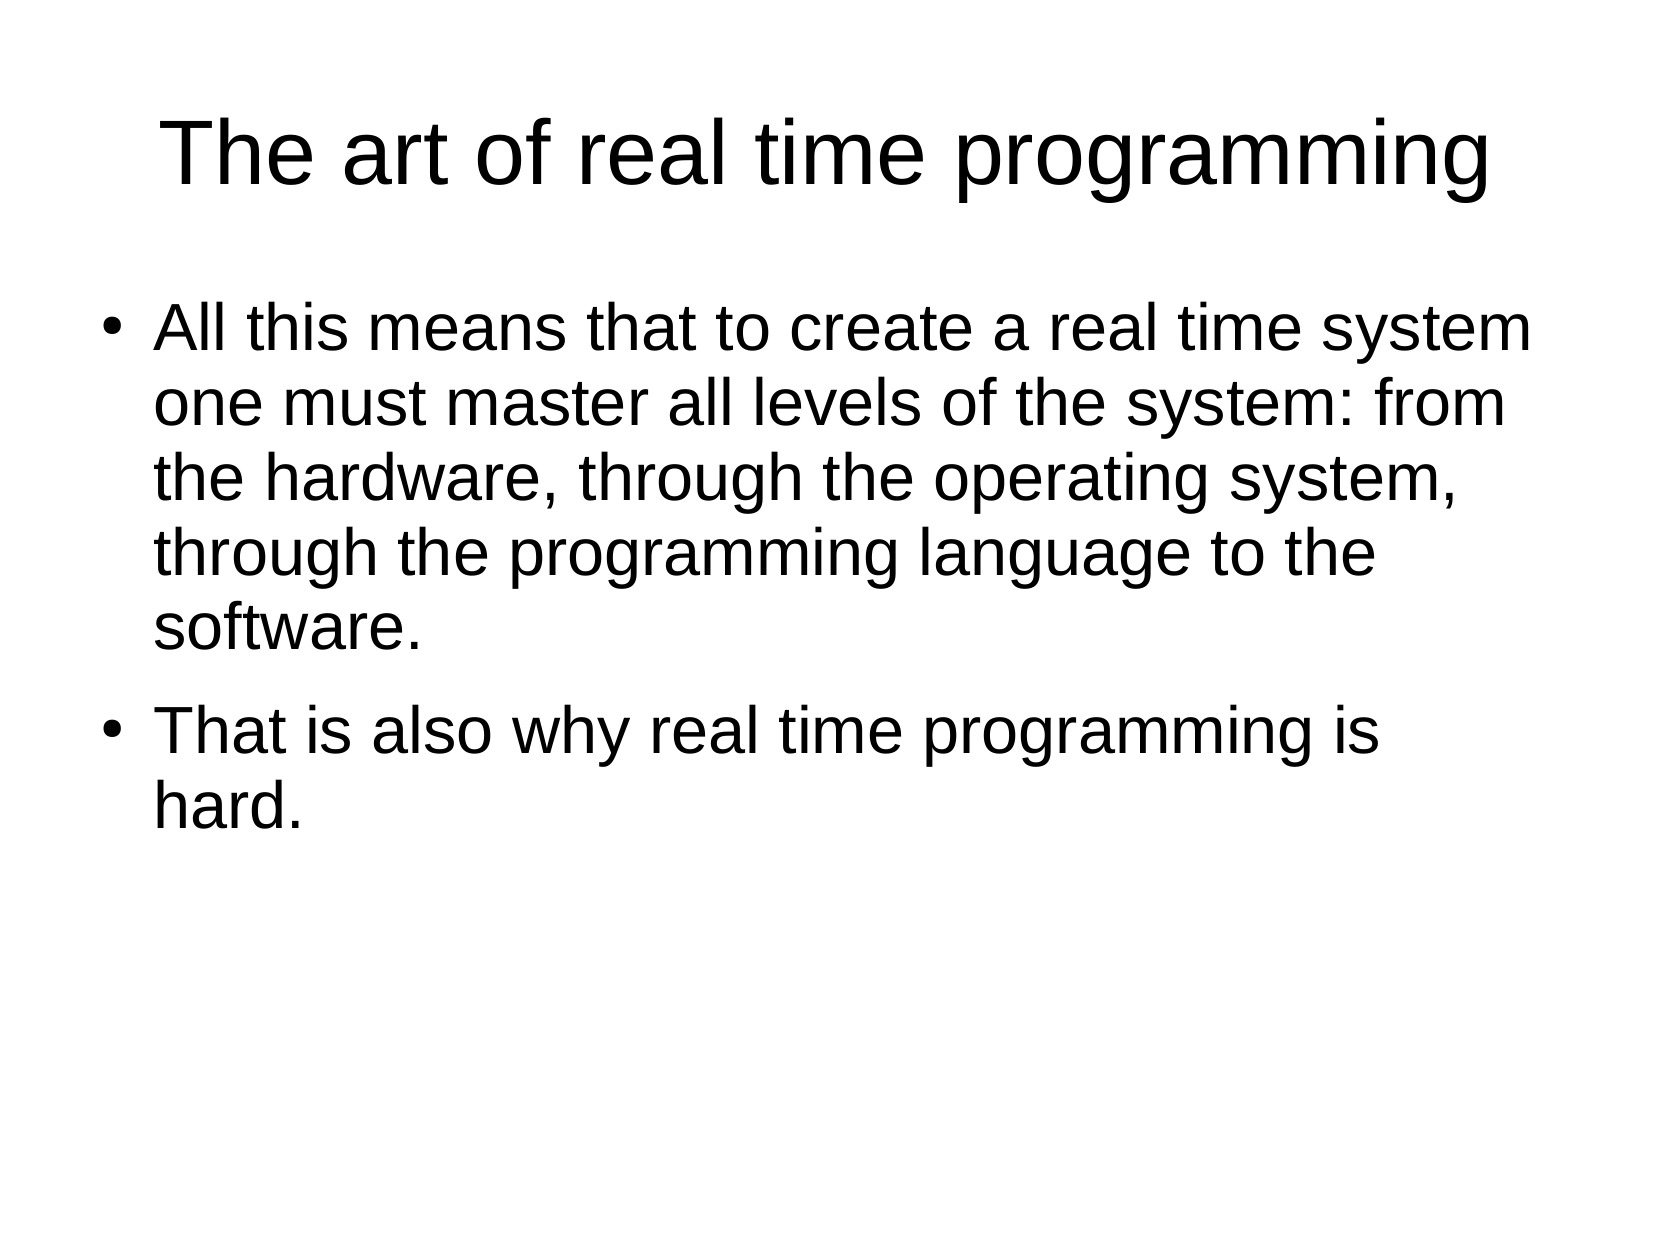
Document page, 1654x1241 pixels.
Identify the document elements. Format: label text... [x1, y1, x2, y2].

list All this means that to create a real time system one must master all levels of the system: from the hardware, through the operating system, through the programming language to the software. That is also why real time programming is hard. [82, 290, 1538, 1010]
title The art of real time programming [82, 49, 1571, 257]
